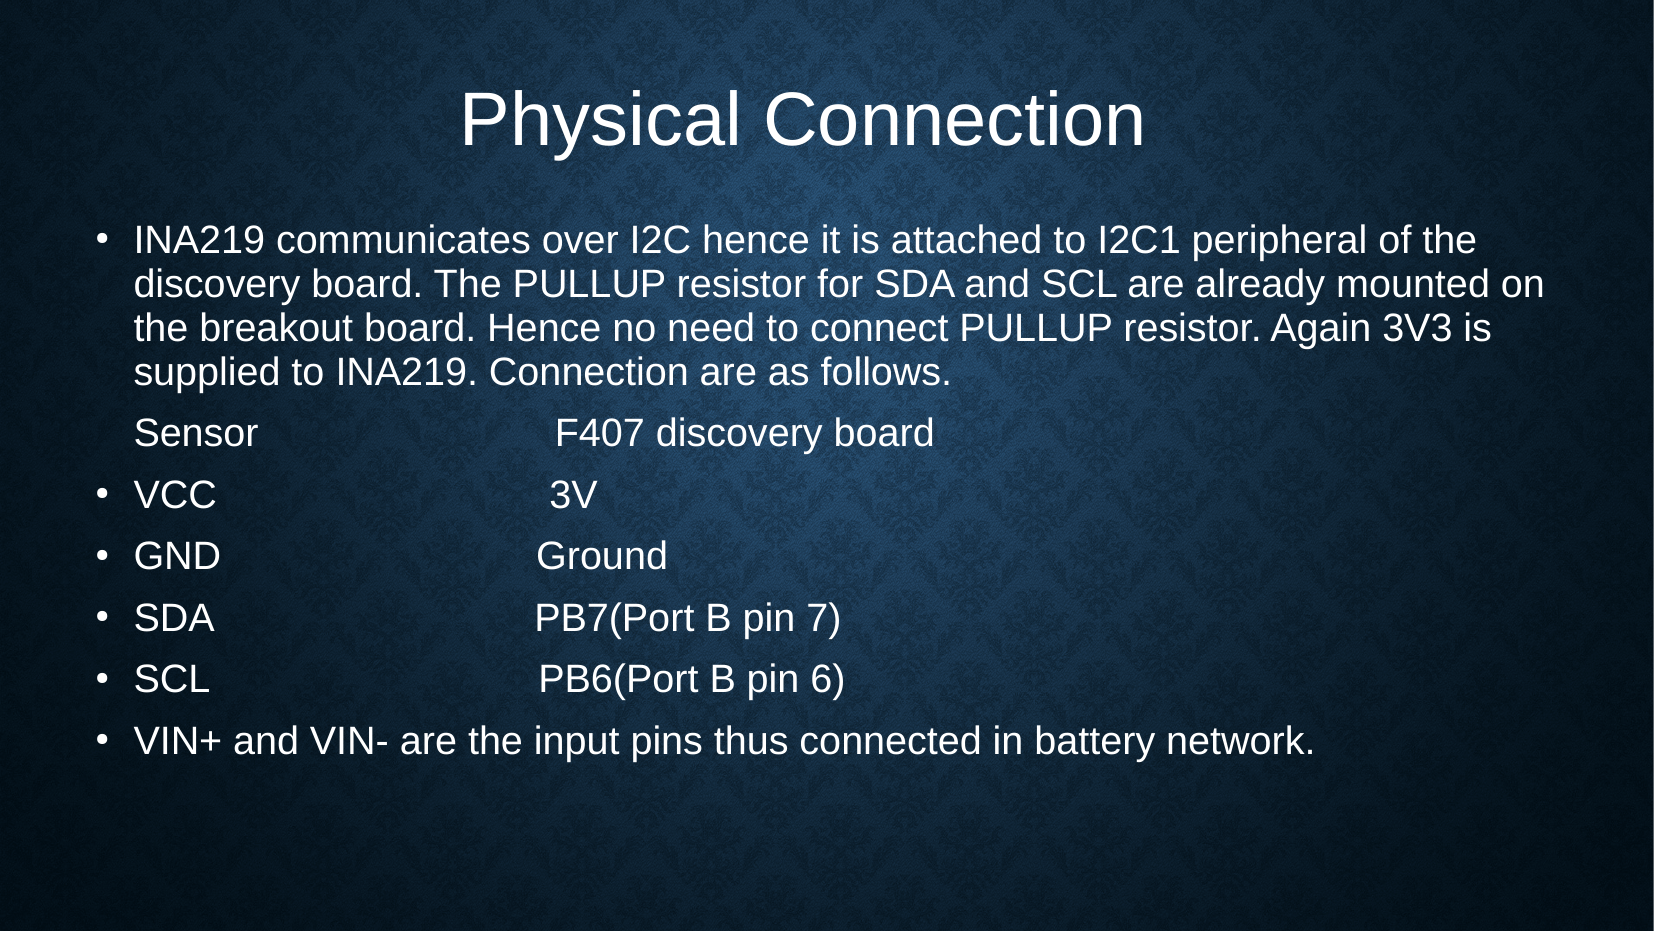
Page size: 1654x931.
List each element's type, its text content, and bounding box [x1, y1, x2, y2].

title Physical Connection [101, 29, 1506, 210]
picture [0, 0, 1654, 931]
list INA219 communicates over I2C hence it is attached to I2C1 peripheral of the discovery board. The PULLUP resistor for SDA and SCL are already mounted on the breakout board. Hence no need to connect PULLUP resistor. Again 3V3 is supplied to INA219. Connection are as follows. Sensor F407 discovery board VCC 3V GND Ground SDA PB7(Port B pin 7) SCL PB6(Port B pin 6) VIN+ and VIN- are the input pins thus connected in battery network. [82, 217, 1595, 768]
